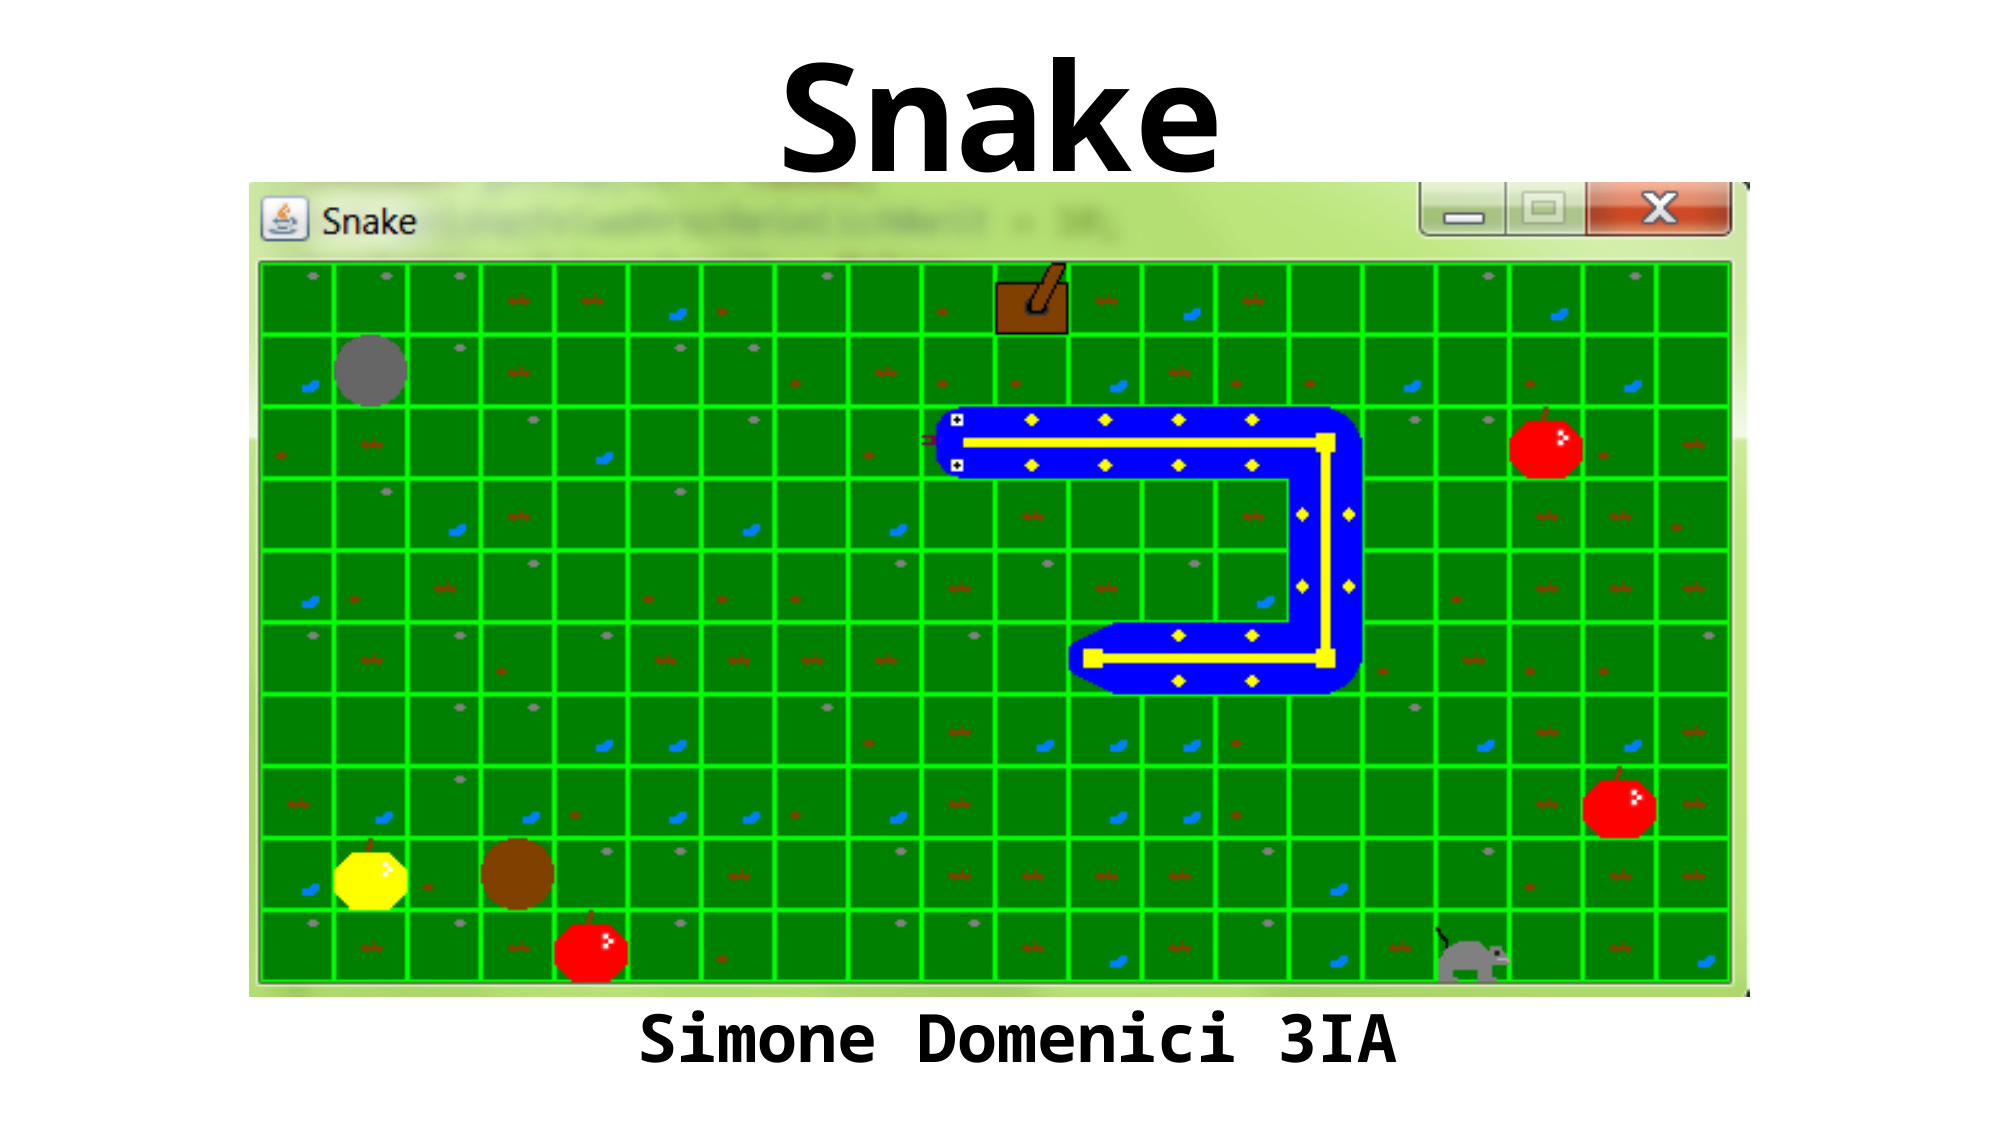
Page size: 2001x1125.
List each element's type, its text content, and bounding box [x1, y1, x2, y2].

subtitle Simone Domenici 3IA [267, 996, 1768, 1091]
picture [249, 182, 1750, 997]
title Snake [249, 34, 1750, 182]
